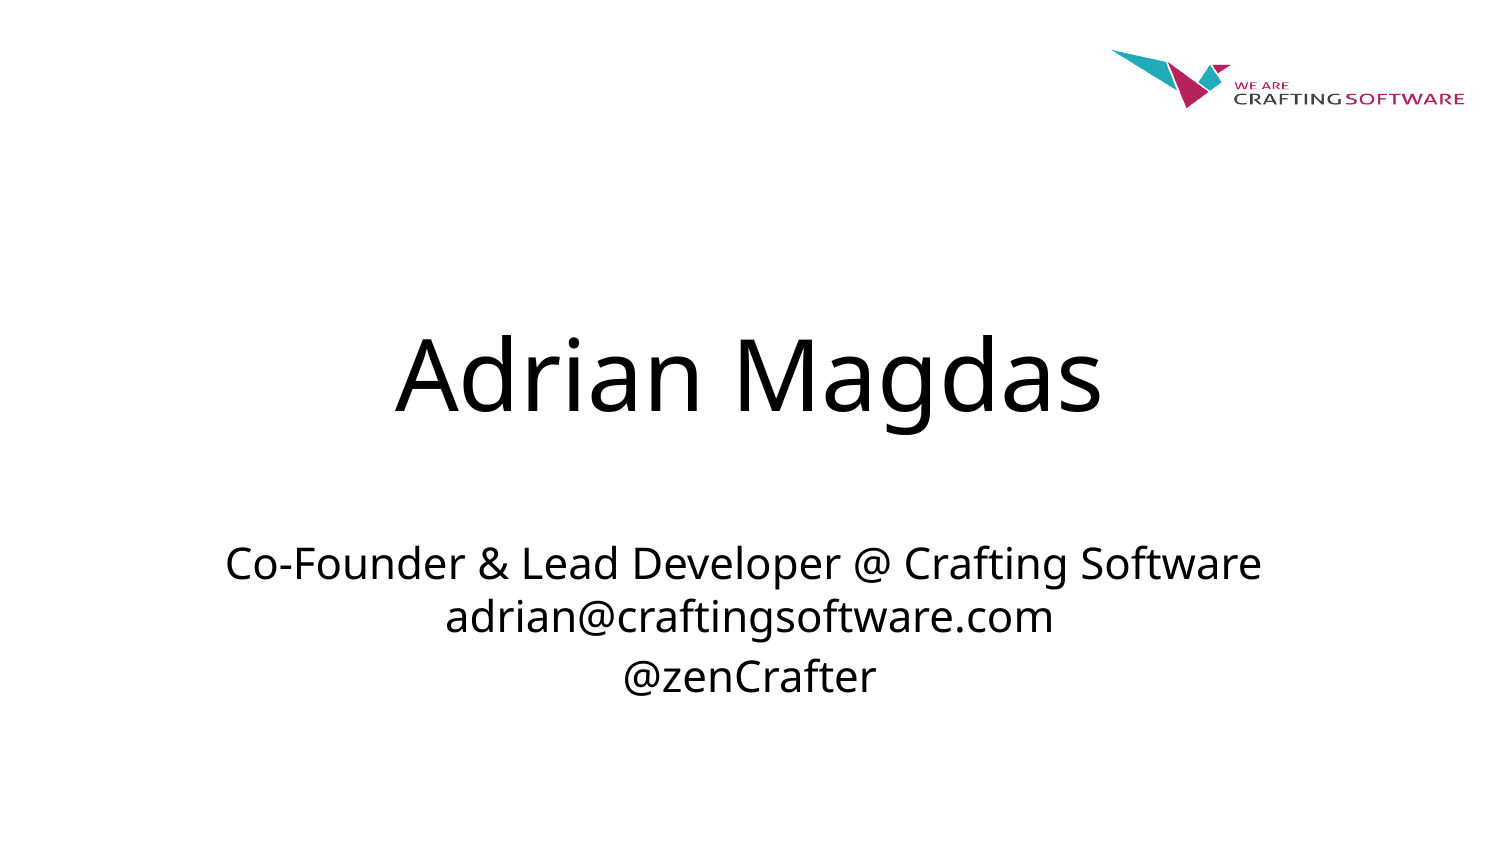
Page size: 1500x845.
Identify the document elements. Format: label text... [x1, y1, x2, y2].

picture [1094, 0, 1481, 163]
title Adrian Magdas [110, 162, 1390, 447]
subtitle Co-Founder & Lead Developer @ Crafting Software adrian@craftingsoftware.com @zenCrafter [110, 521, 1390, 652]
